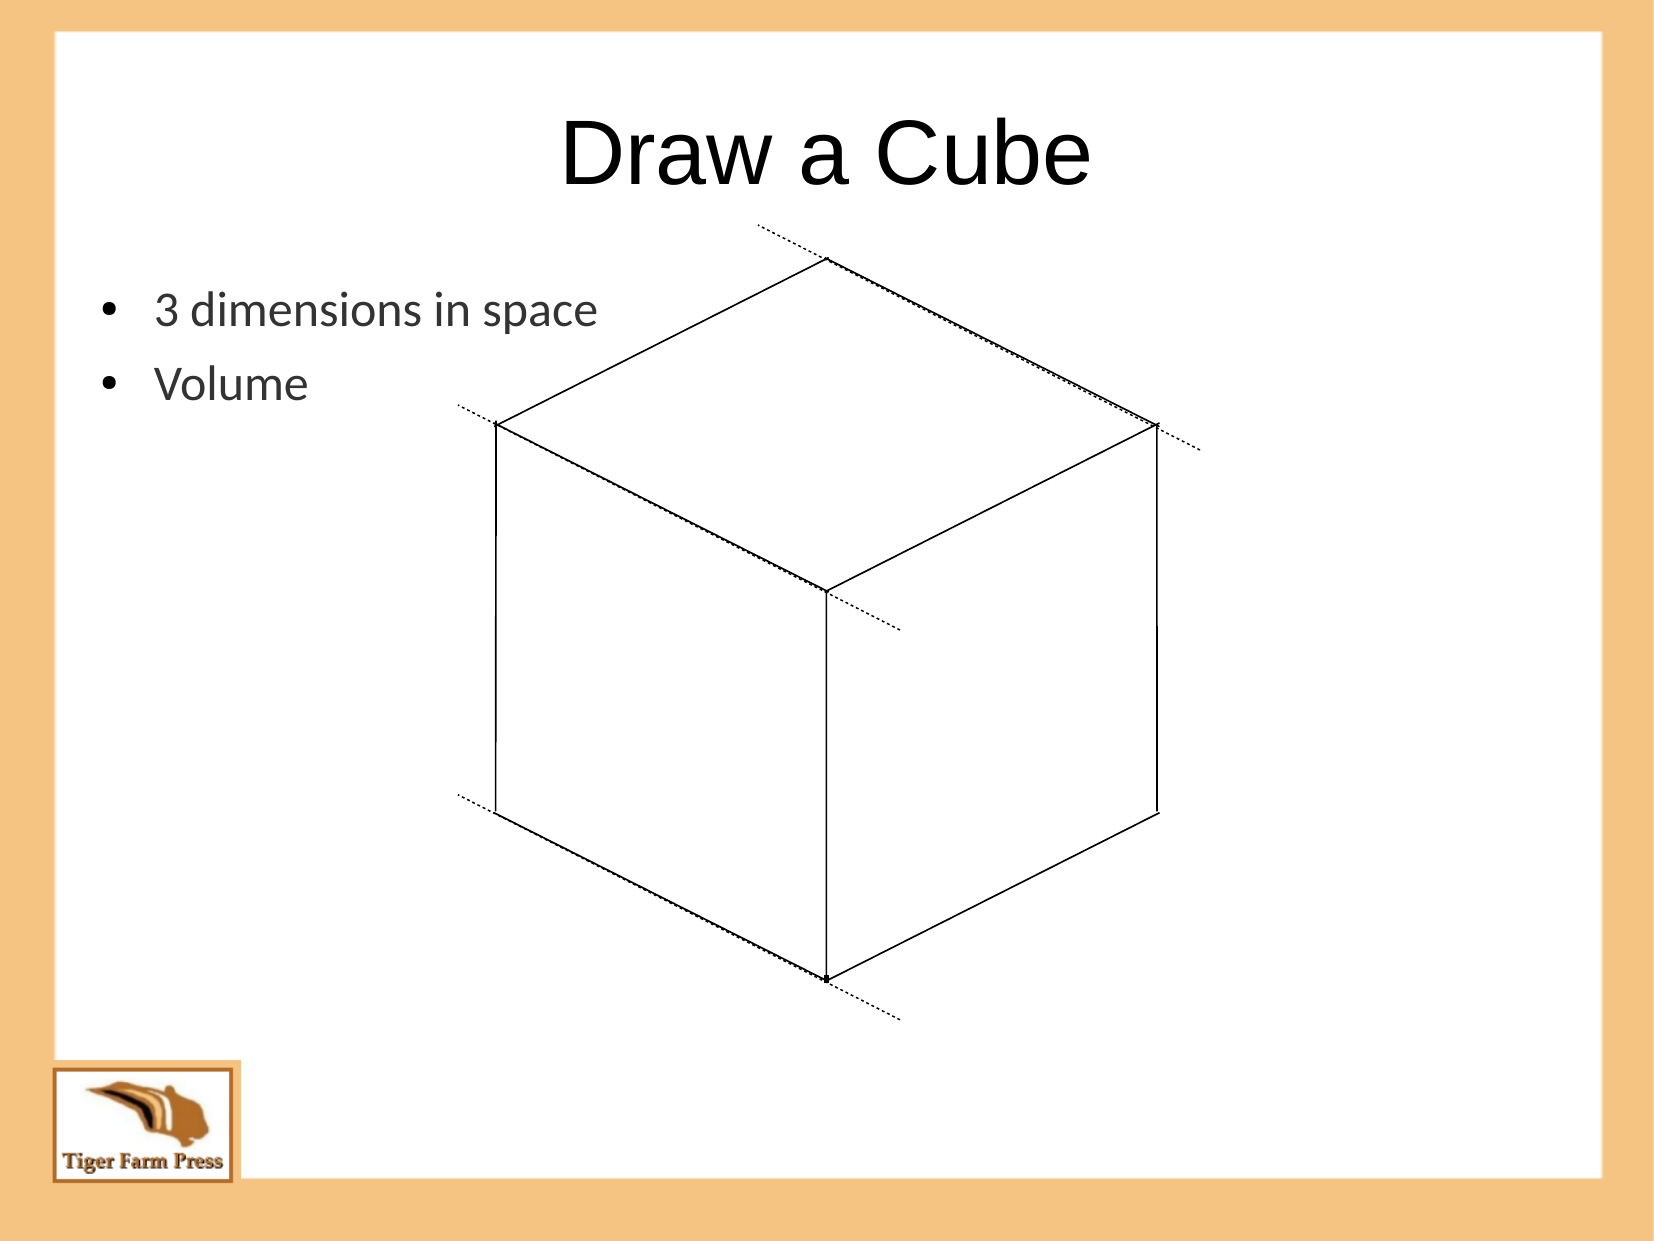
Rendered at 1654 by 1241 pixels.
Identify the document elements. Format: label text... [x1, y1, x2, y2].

title Draw a Cube [82, 49, 1571, 257]
list 3 dimensions in space Volume [82, 290, 1571, 1109]
picture [0, 0, 1654, 1241]
